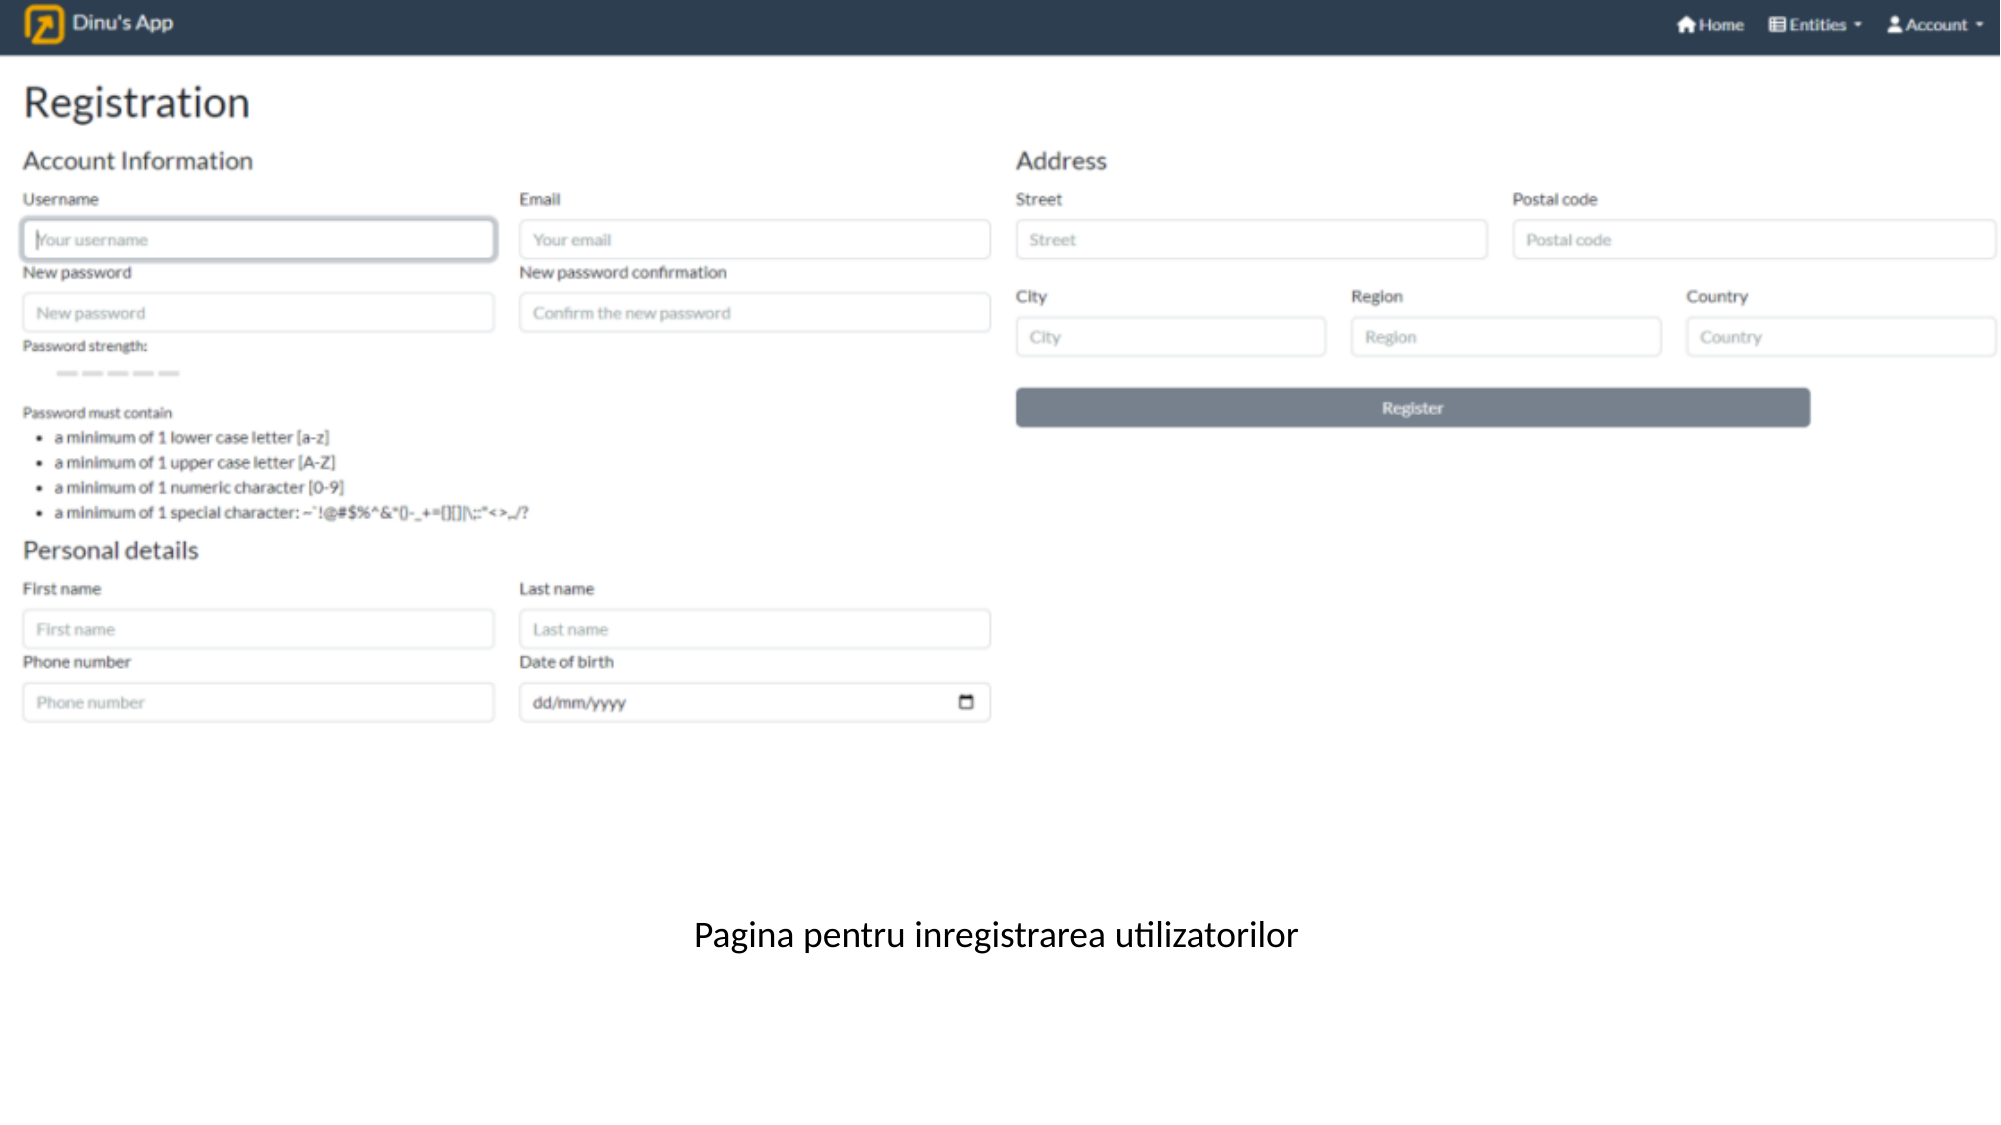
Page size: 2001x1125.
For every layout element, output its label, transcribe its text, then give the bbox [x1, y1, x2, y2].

text_box Pagina pentru inregistrarea utilizatorilor [679, 902, 1321, 963]
picture [0, 0, 2000, 882]
